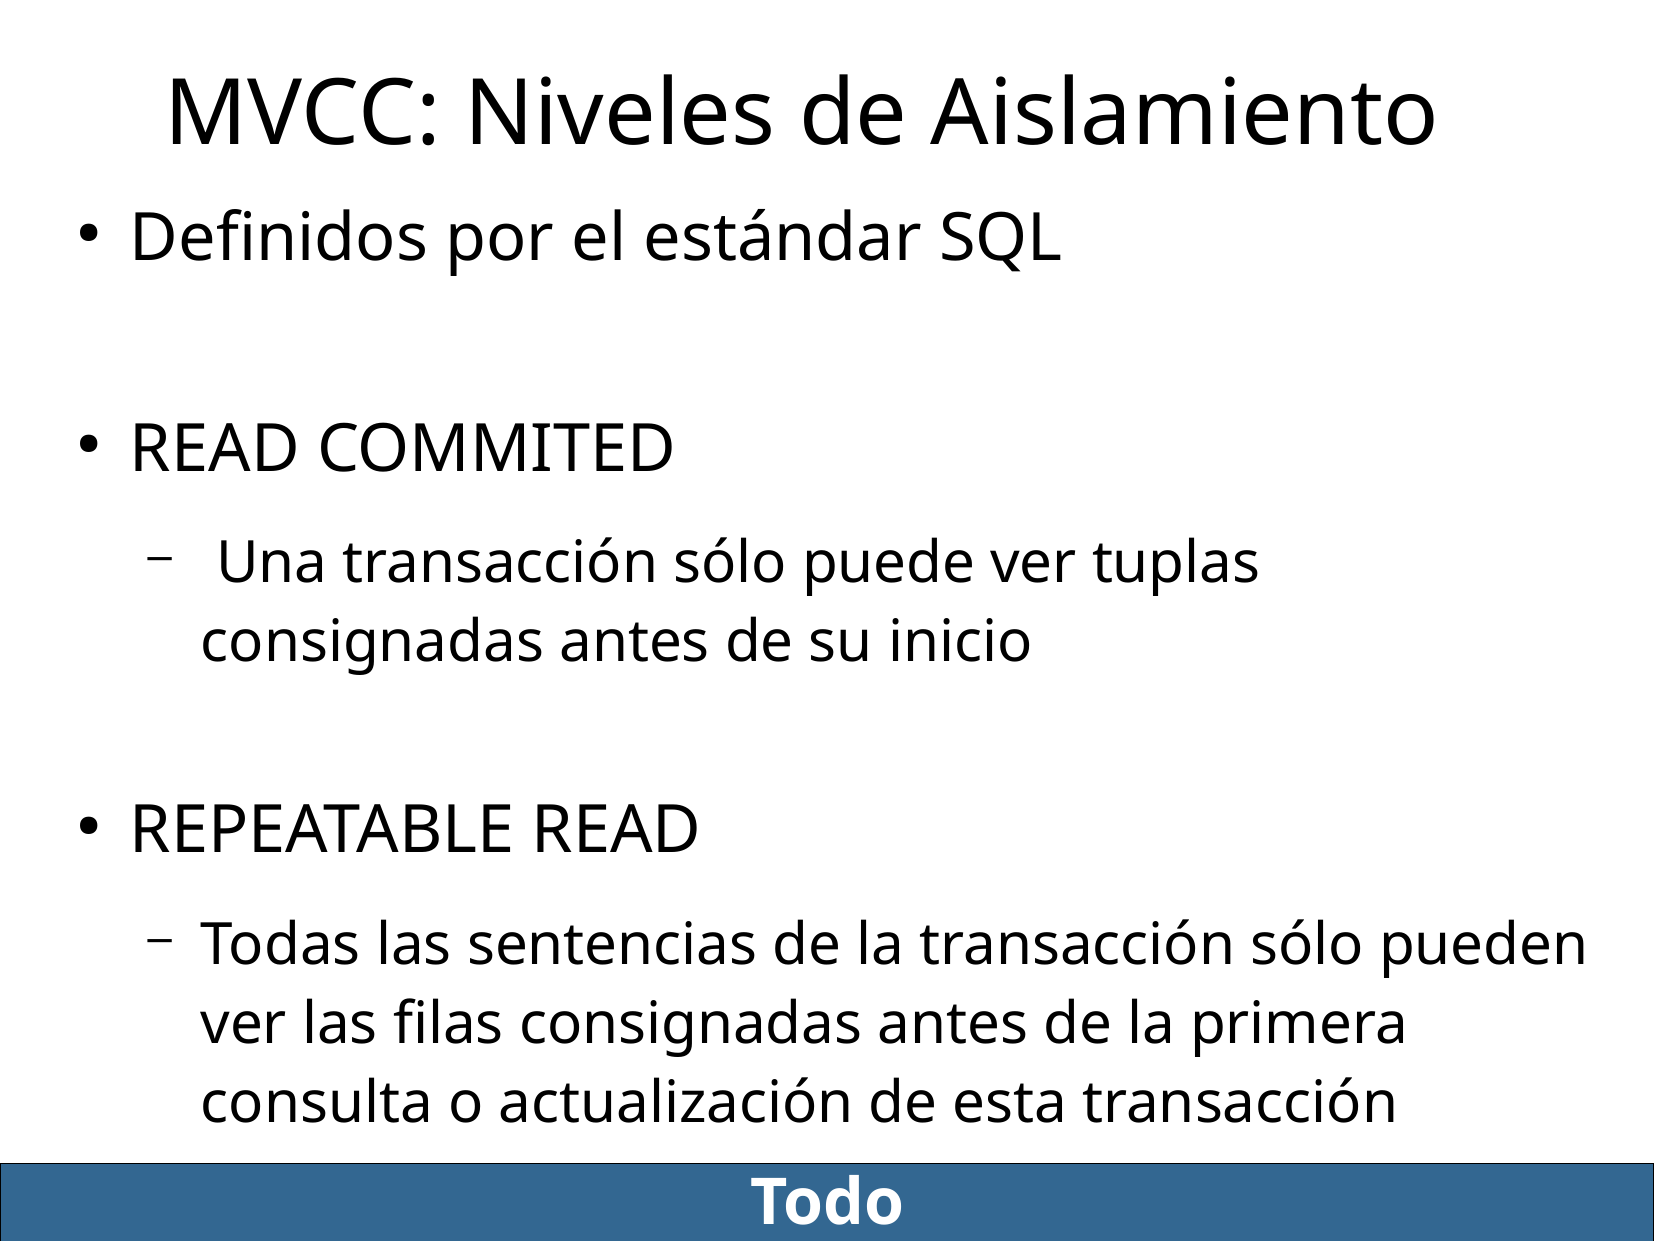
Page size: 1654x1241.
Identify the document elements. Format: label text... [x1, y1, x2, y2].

title MVCC: Niveles de Aislamiento [75, 53, 1530, 166]
list Definidos por el estándar SQL READ COMMITED Una transacción sólo puede ver tuplas consignadas antes de su inicio REPEATABLE READ Todas las sentencias de la transacción sólo pueden ver las filas consignadas antes de la primera consulta o actualización de esta transacción [59, 188, 1595, 1241]
